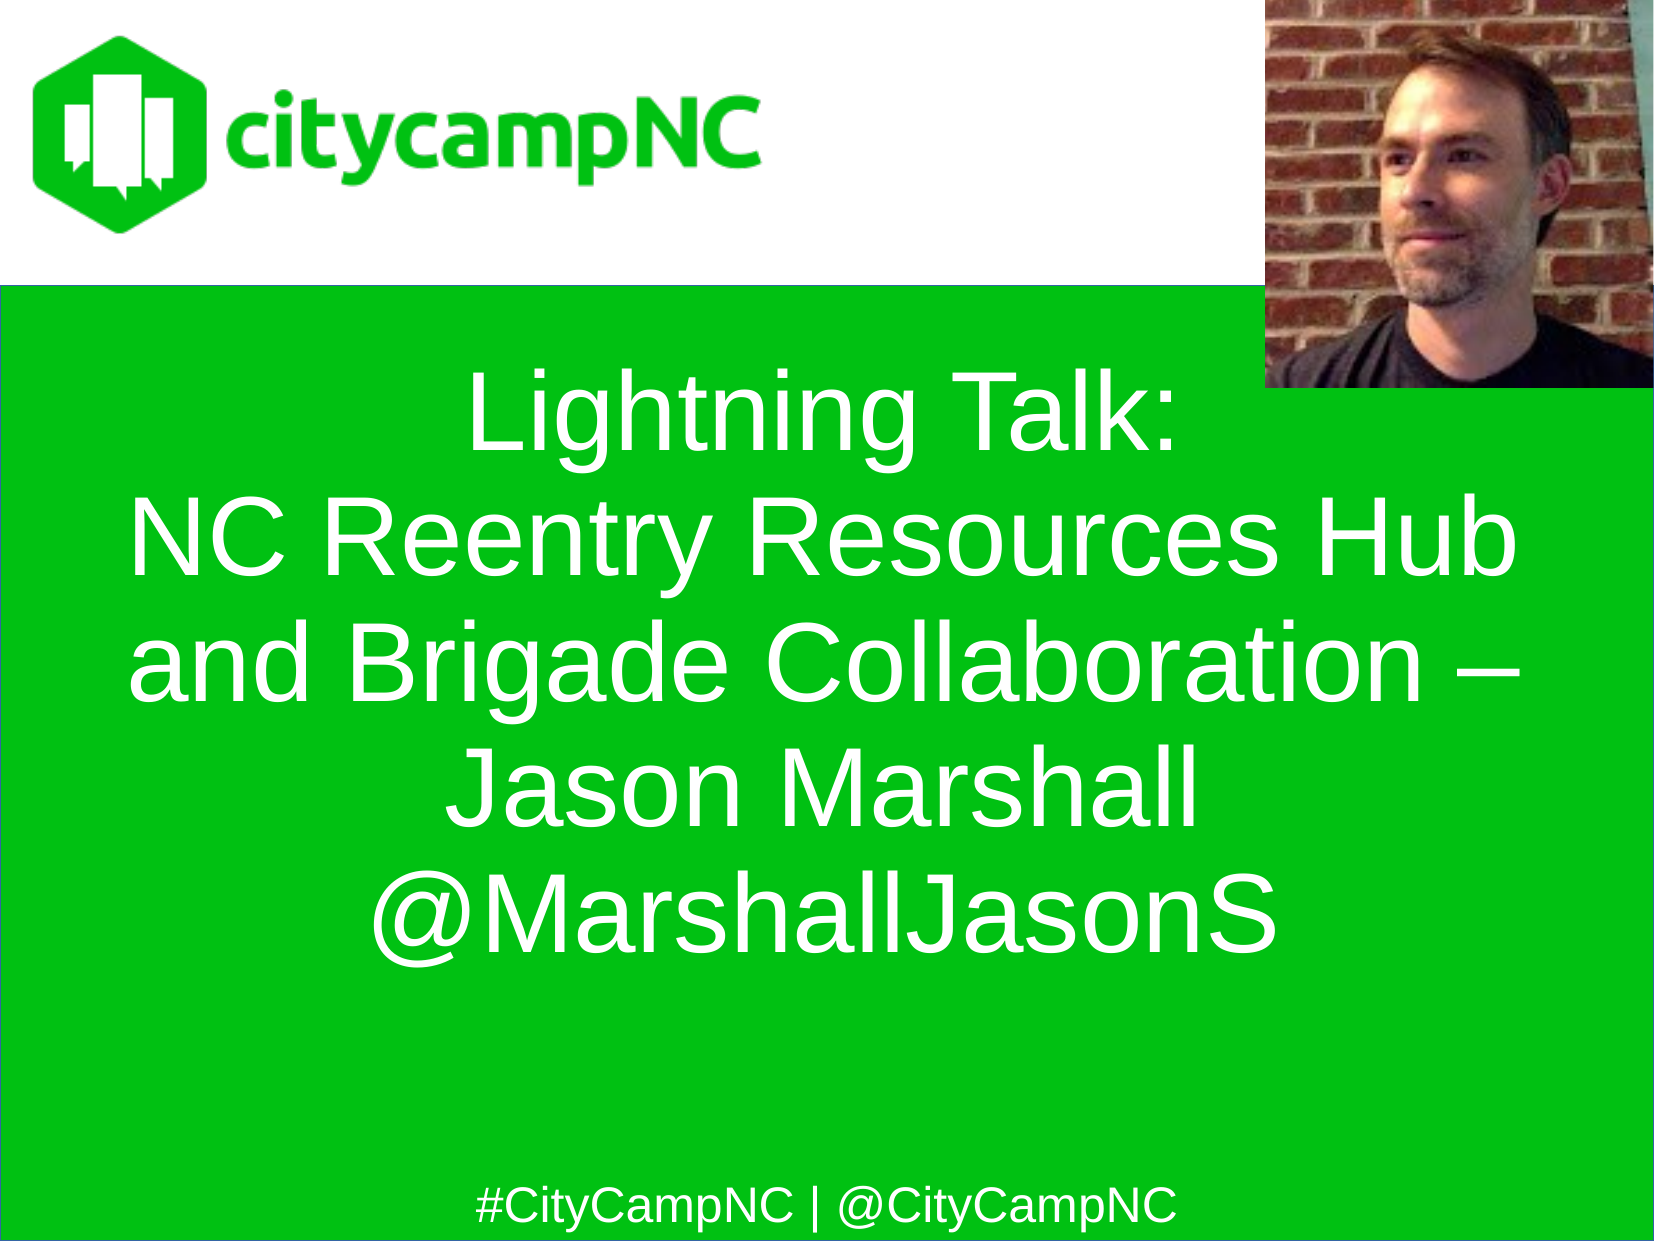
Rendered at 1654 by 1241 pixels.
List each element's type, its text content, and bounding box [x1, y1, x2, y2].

picture [1265, 0, 1654, 388]
picture [0, 3, 794, 267]
subtitle Lightning Talk: NC Reentry Resources Hub and Brigade Collaboration – Jason Marshall @MarshallJasonS [75, 315, 1571, 1010]
